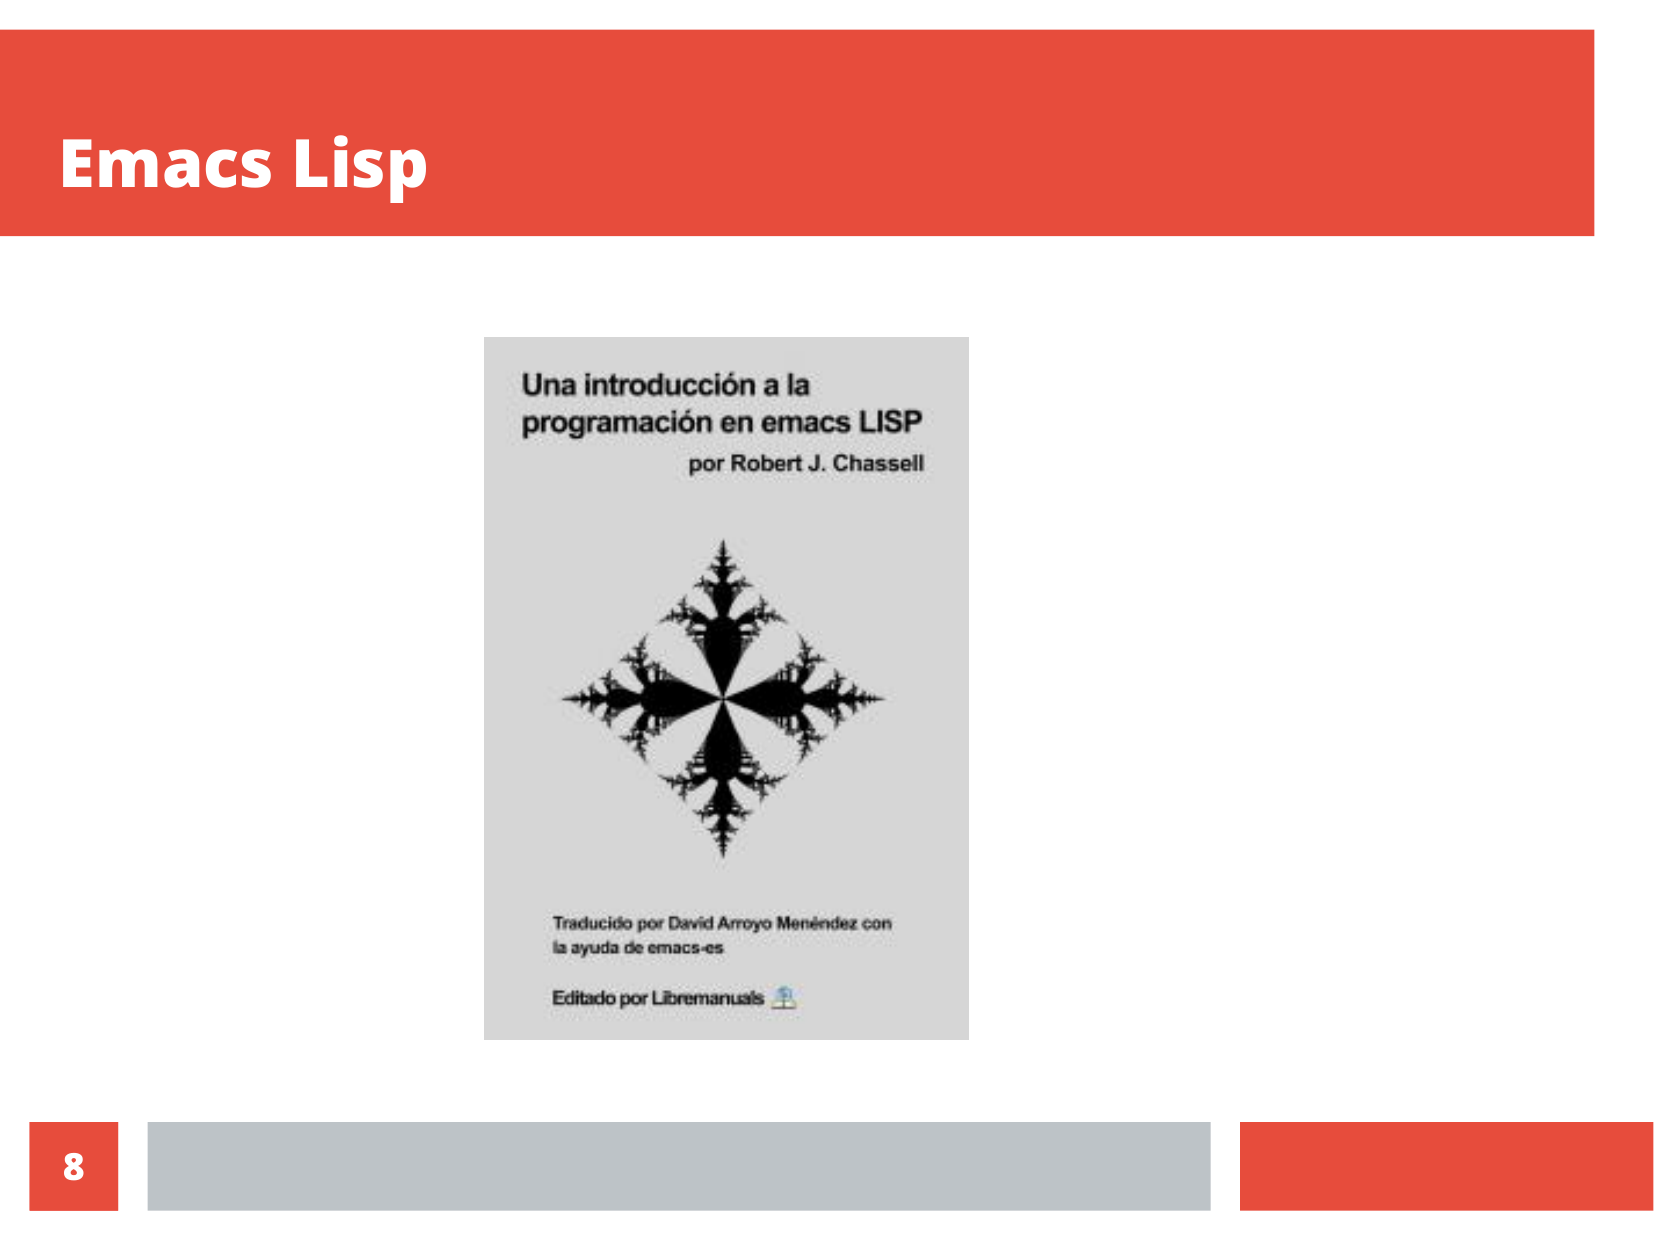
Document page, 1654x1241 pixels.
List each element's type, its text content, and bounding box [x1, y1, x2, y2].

title Emacs Lisp [59, 59, 1595, 207]
picture [484, 337, 969, 1040]
